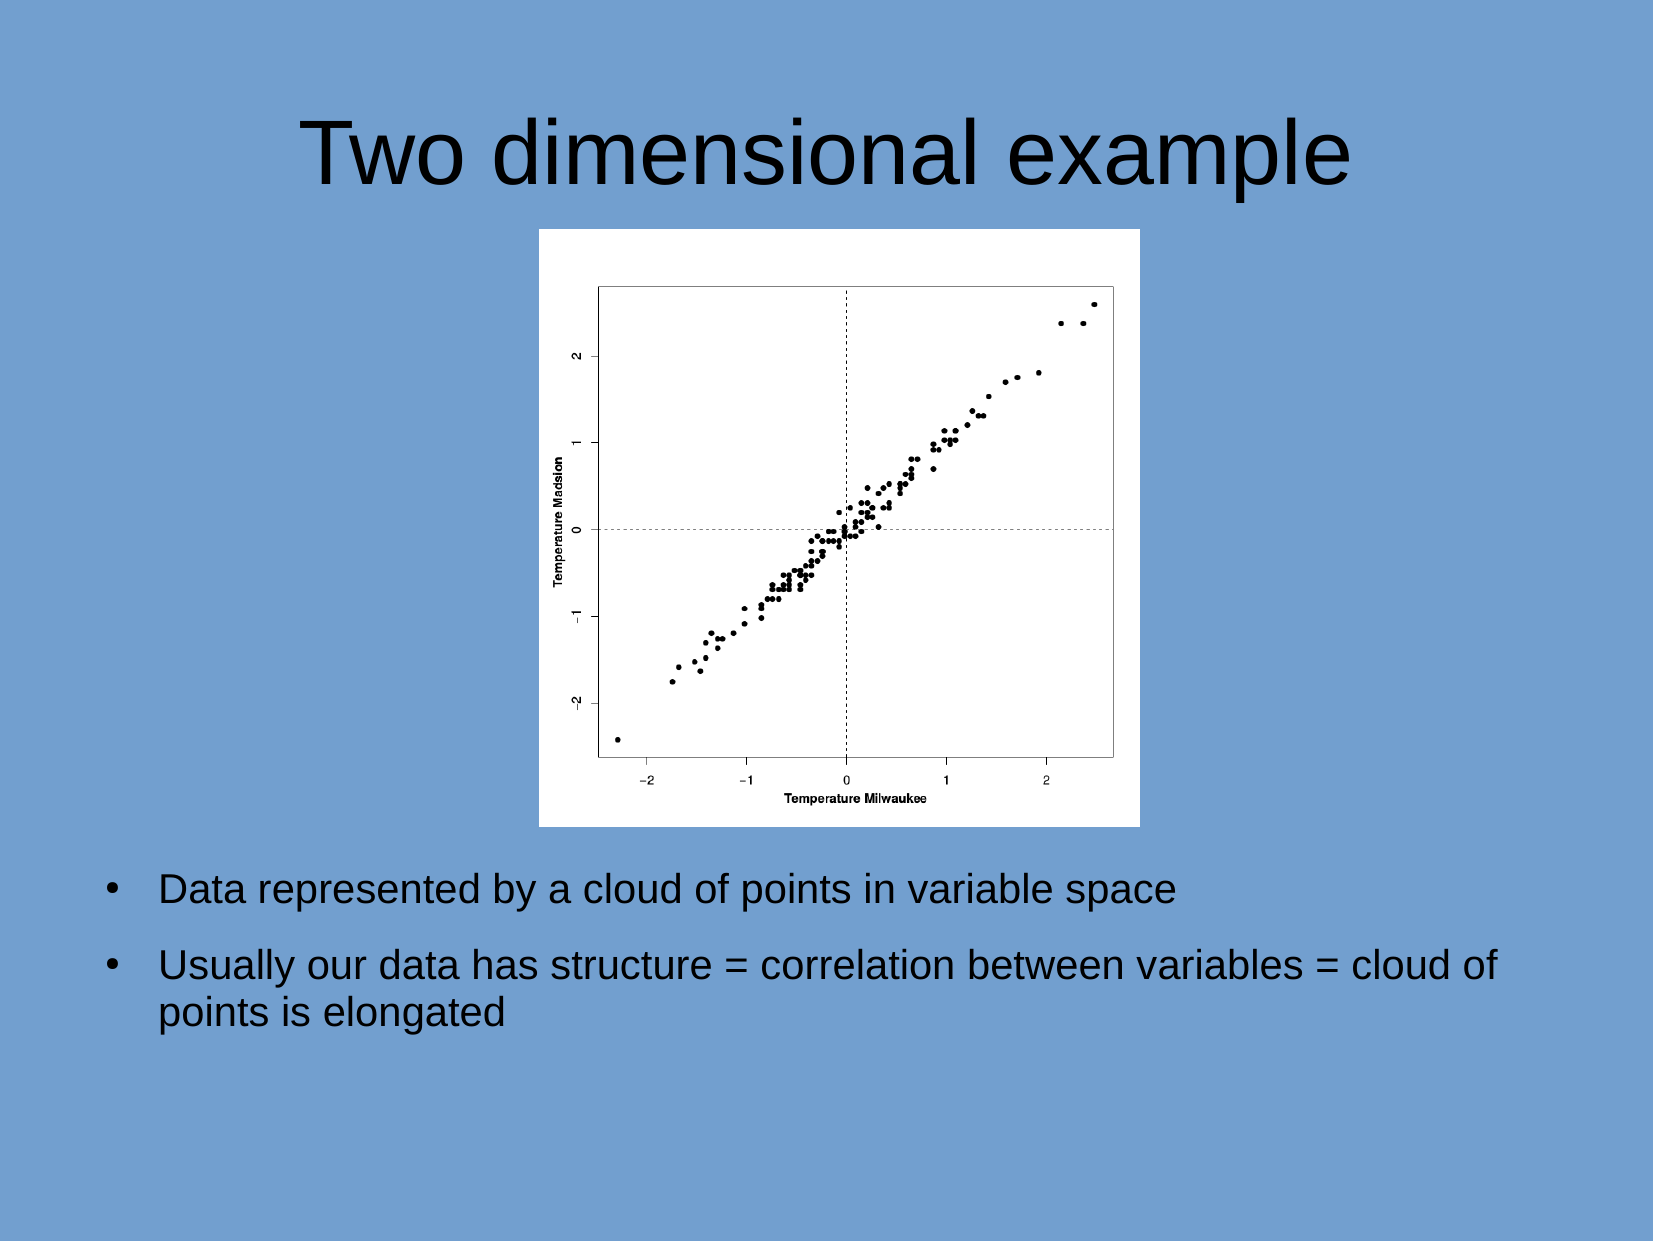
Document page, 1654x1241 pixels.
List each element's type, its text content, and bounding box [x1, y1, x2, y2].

picture [539, 257, 1140, 827]
list Data represented by a cloud of points in variable space Usually our data has structure = correlation between variables = cloud of points is elongated [87, 865, 1576, 1241]
title Two dimensional example [82, 49, 1571, 257]
